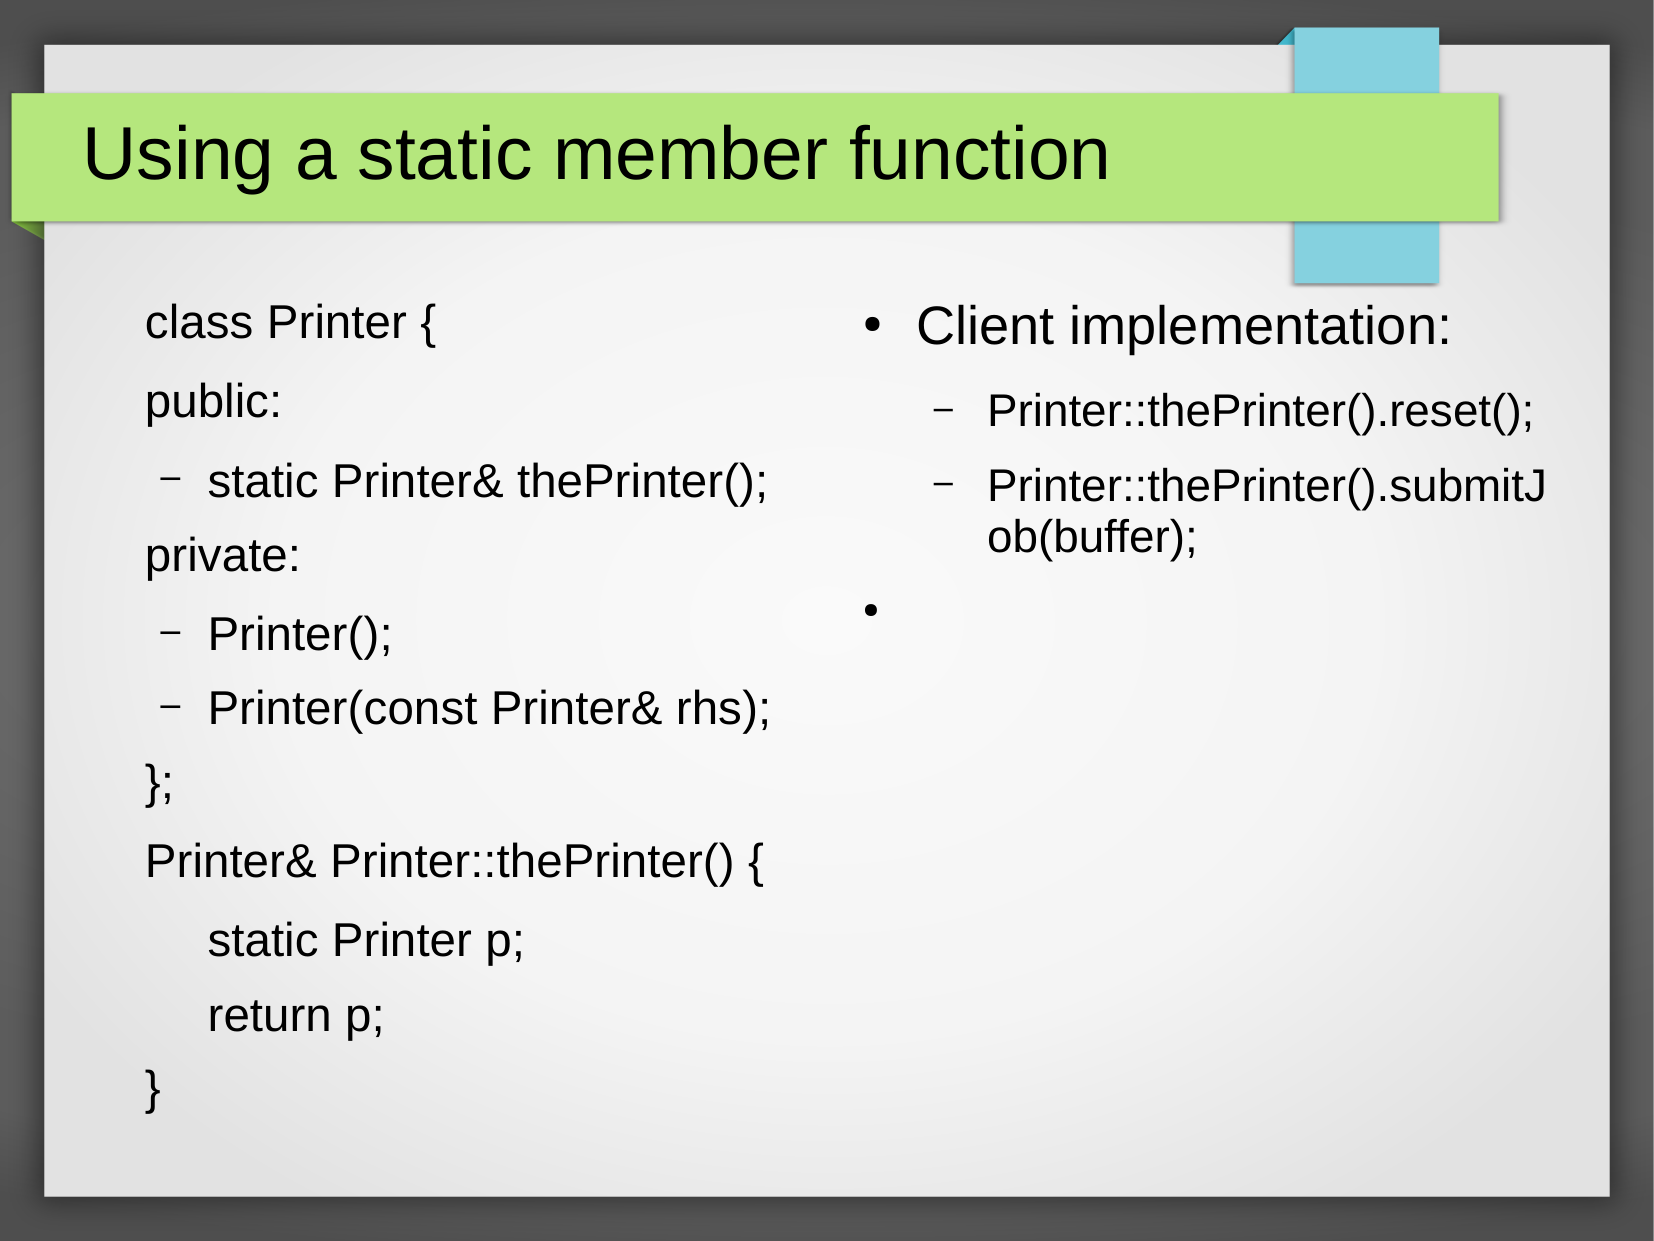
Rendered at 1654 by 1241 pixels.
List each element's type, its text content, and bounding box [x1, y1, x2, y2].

title Using a static member function [82, 94, 1264, 213]
list class Printer { public: static Printer& thePrinter(); private: Printer(); Printer(const Printer& rhs); }; Printer& Printer::thePrinter() { static Printer p; return p; } [82, 295, 809, 1130]
picture [0, 0, 1654, 1241]
list Client implementation: Printer::thePrinter().reset(); Printer::thePrinter().submitJob(buffer); [845, 295, 1572, 1130]
